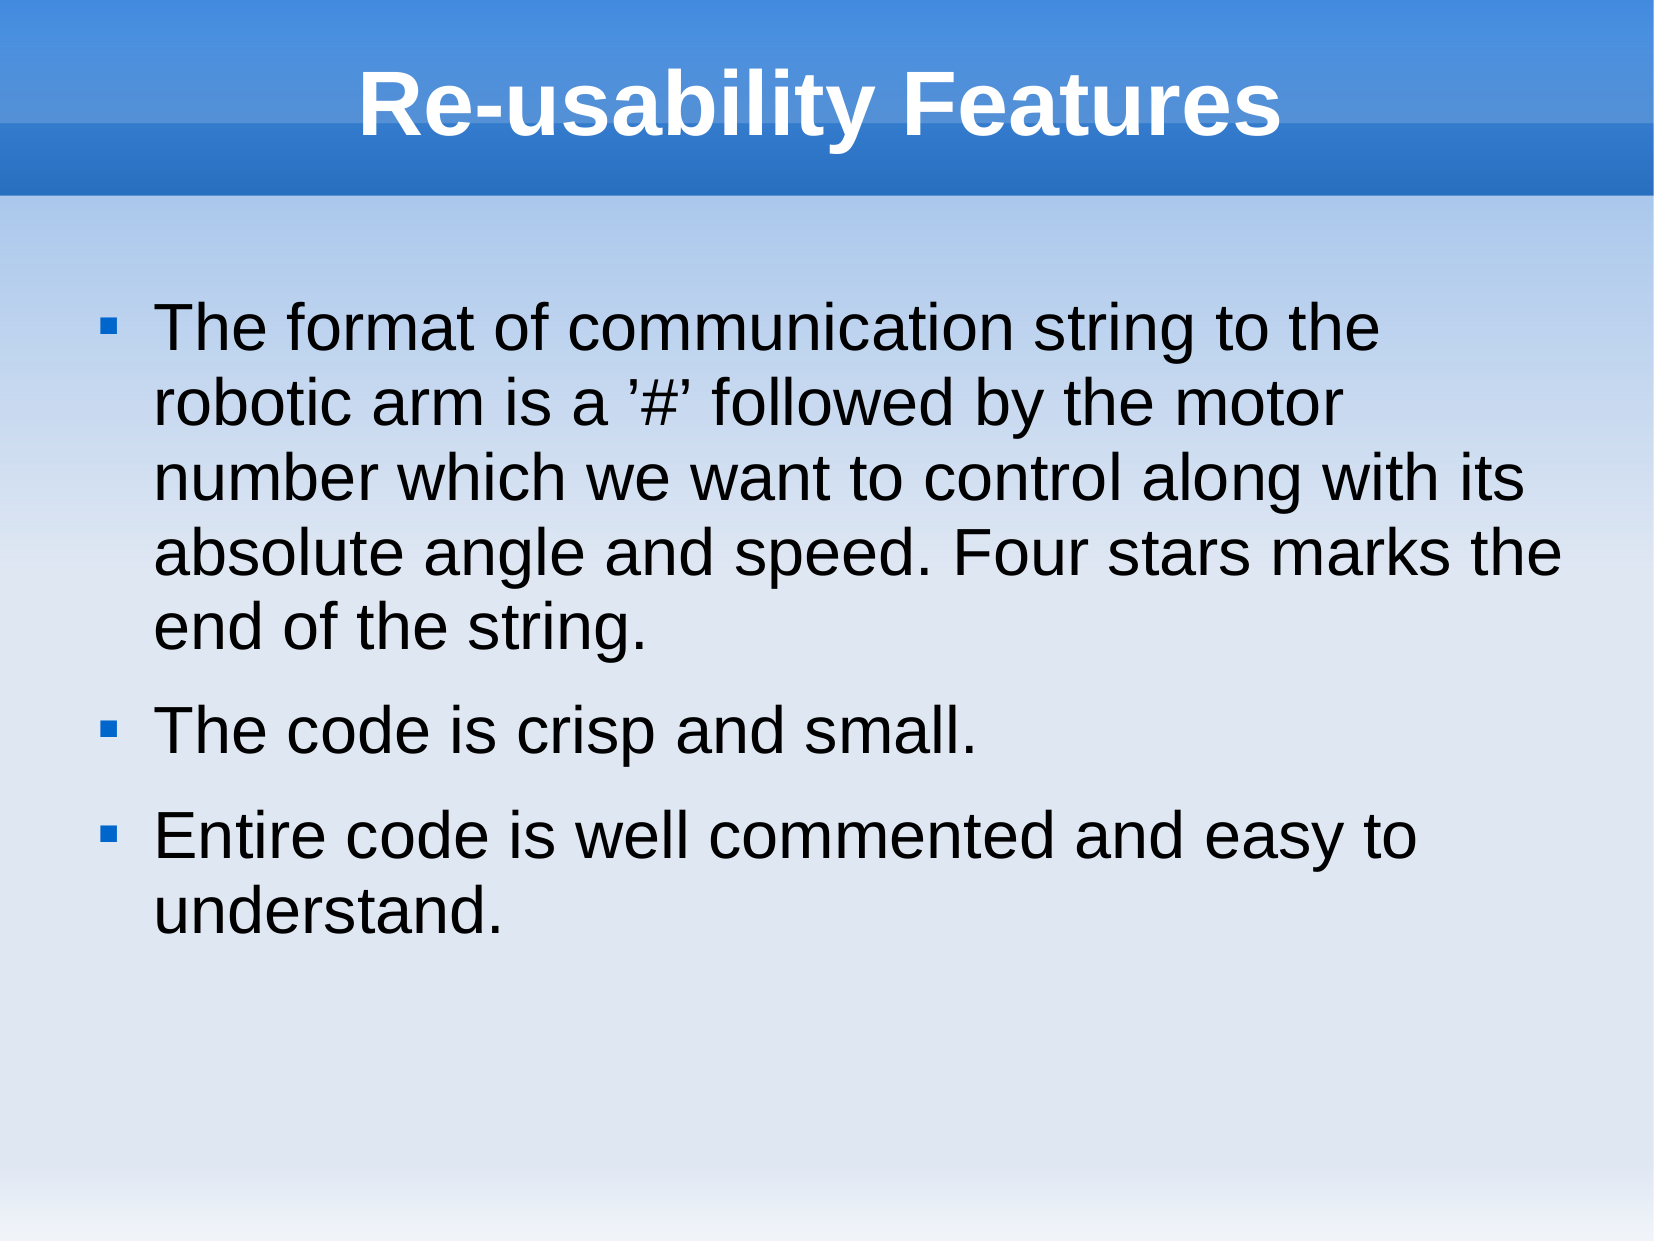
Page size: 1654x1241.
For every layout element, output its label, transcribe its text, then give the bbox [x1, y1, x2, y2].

title Re-usability Features [76, 7, 1565, 200]
picture [0, 0, 1654, 1241]
list The format of communication string to the robotic arm is a ’#’ followed by the motor number which we want to control along with its absolute angle and speed. Four stars marks the end of the string. The code is crisp and small. Entire code is well commented and easy to understand. [82, 290, 1571, 1094]
